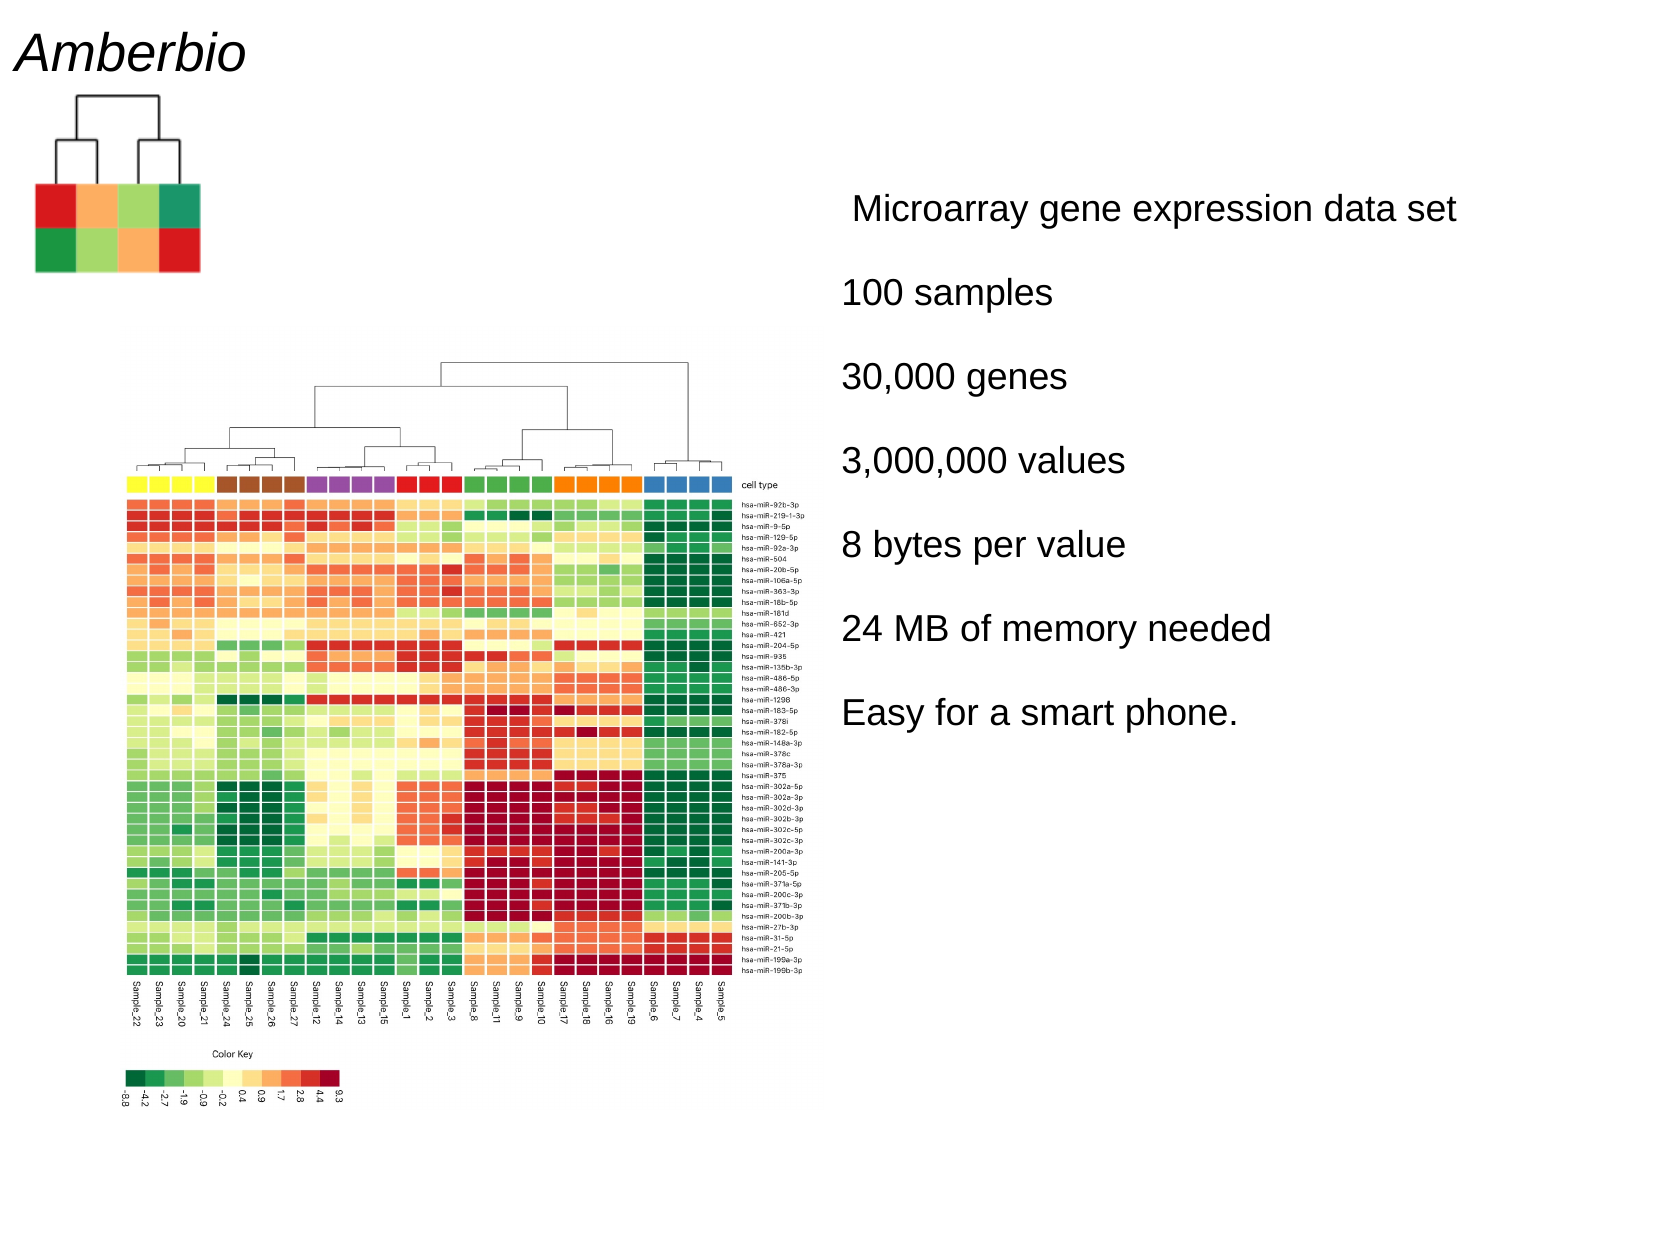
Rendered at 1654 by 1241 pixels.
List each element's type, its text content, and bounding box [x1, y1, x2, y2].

text_box Microarray gene expression data set 100 samples 30,000 genes 3,000,000 values 8 bytes per value 24 MB of memory needed Easy for a smart phone. [826, 180, 1474, 825]
text_box Amberbio [0, 15, 286, 91]
picture [120, 326, 824, 1111]
picture [15, 91, 226, 301]
